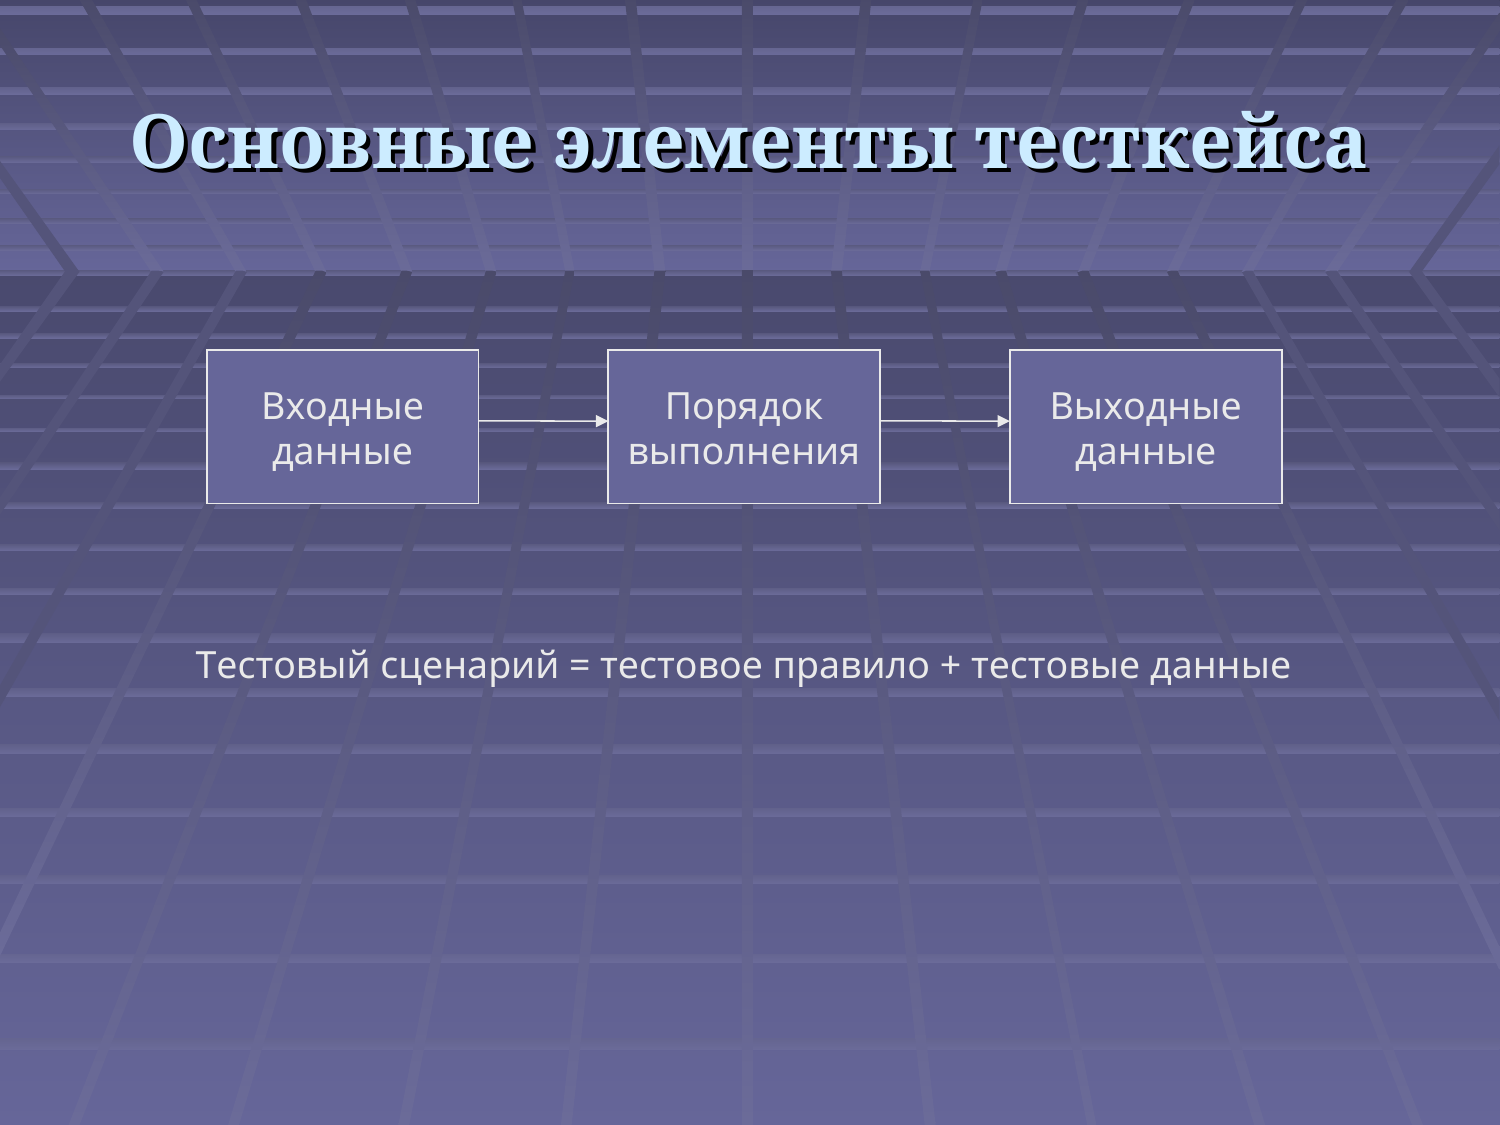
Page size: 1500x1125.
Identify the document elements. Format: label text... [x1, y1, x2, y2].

text_box Тестовый сценарий = тестовое правило + тестовые данные [180, 633, 1308, 694]
text_box Порядок выполнения [608, 349, 880, 504]
text_box Входные данные [206, 349, 479, 504]
text_box Выходные данные [1009, 349, 1282, 504]
title Основные элементы тесткейса [74, 44, 1425, 233]
